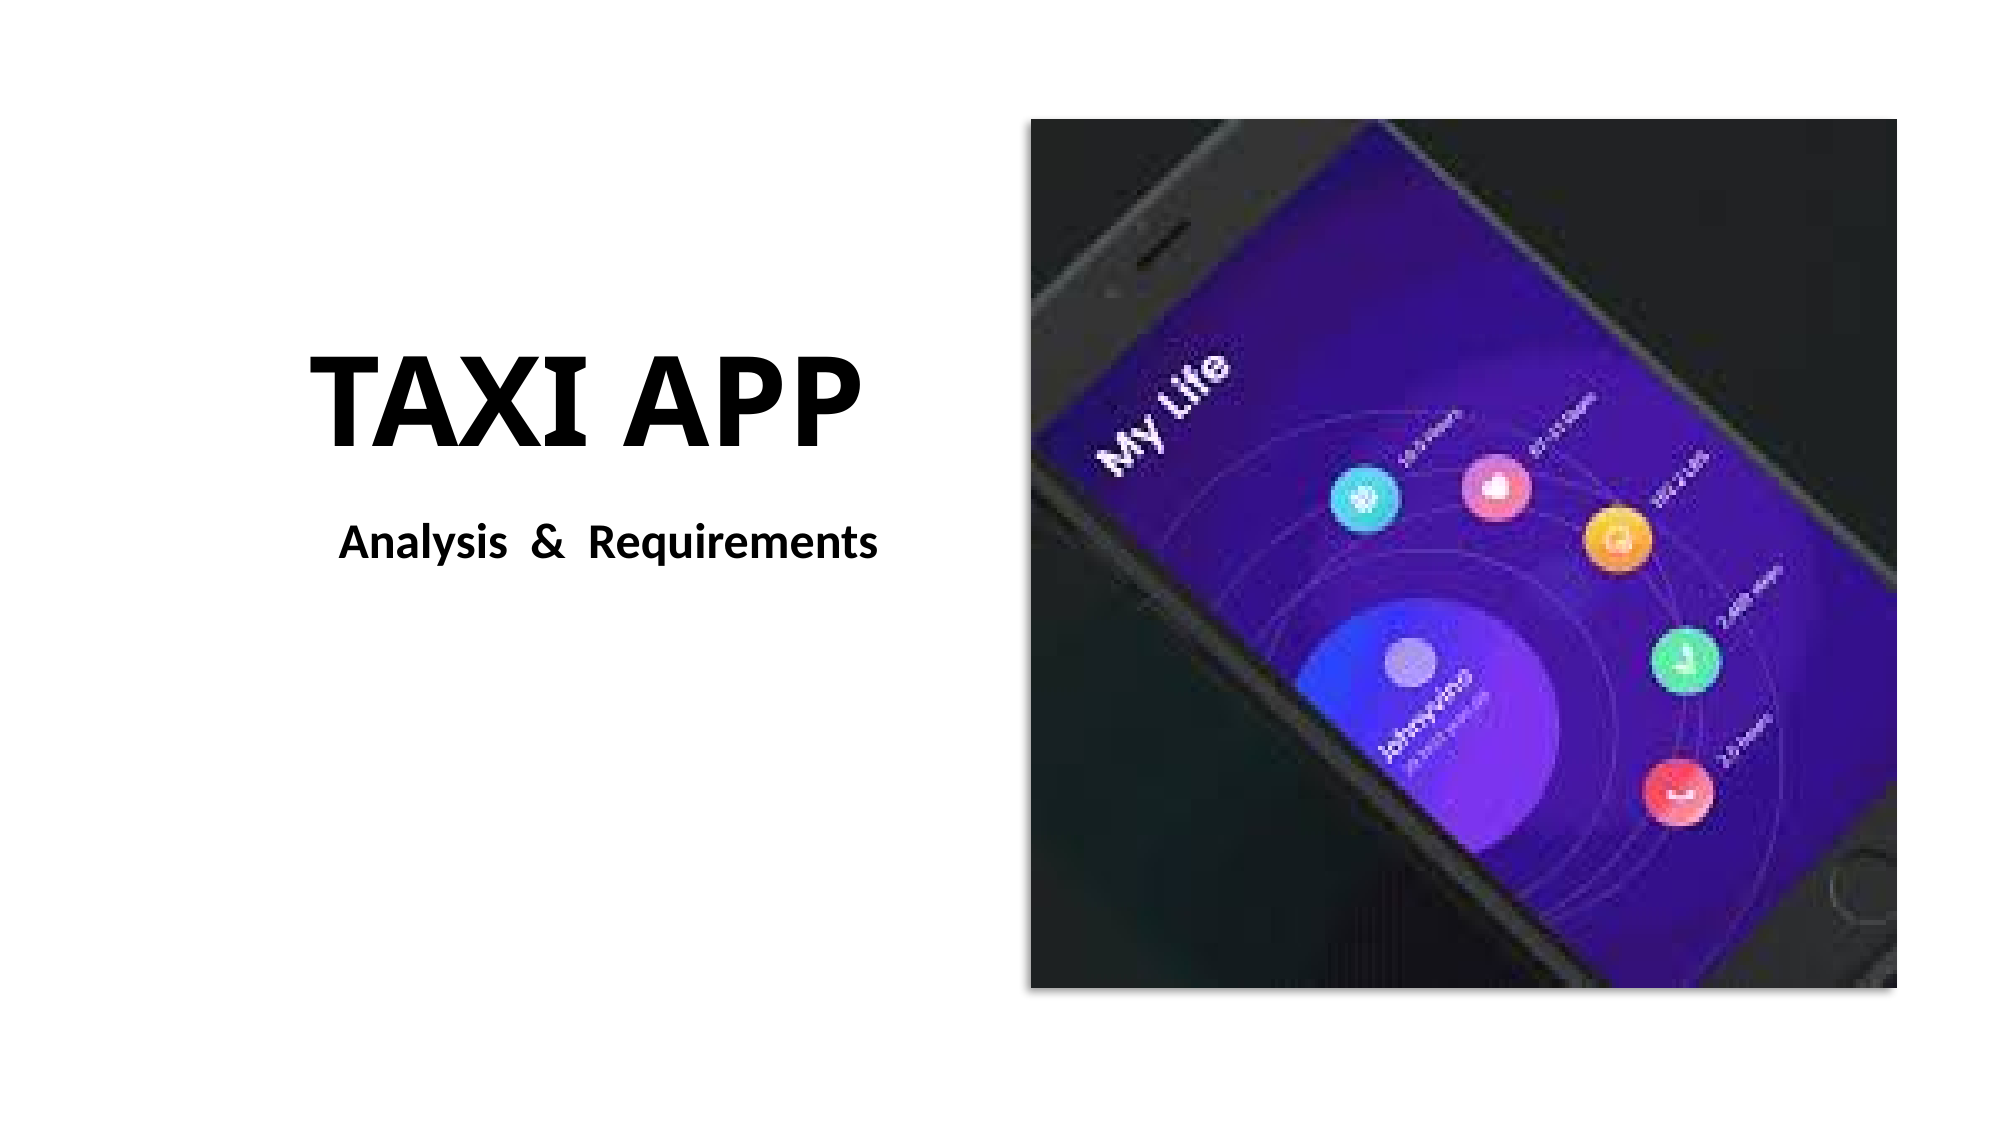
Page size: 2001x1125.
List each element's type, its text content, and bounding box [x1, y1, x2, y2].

title TAXI APP [0, 89, 1500, 482]
picture [1031, 119, 1897, 989]
subtitle Analysis & Requirements [0, 508, 1021, 780]
